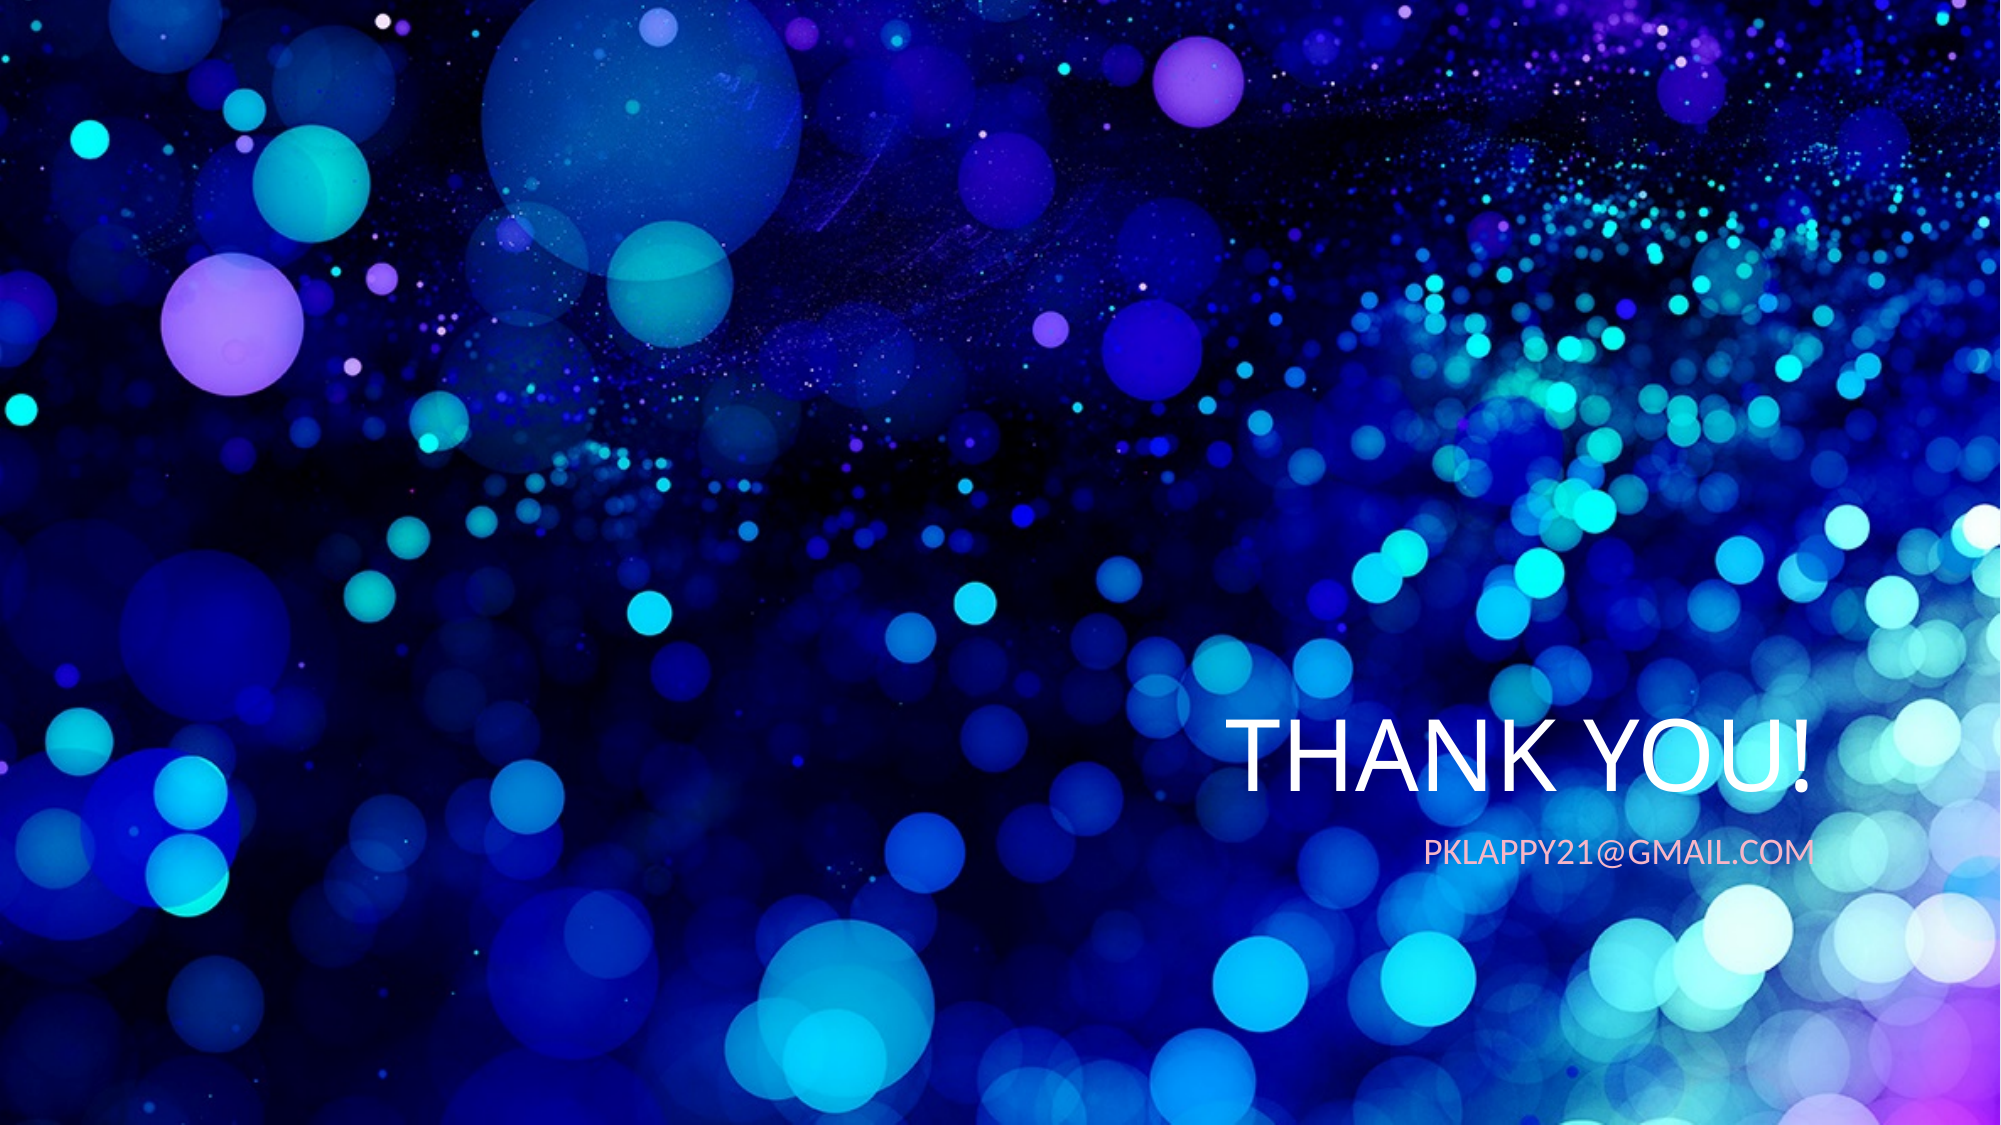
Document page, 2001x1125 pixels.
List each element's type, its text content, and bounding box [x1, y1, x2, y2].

picture [0, 0, 2001, 1125]
title Thank You! [650, 422, 1831, 819]
subtitle pklappy21@gmail.com [650, 819, 1831, 1050]
